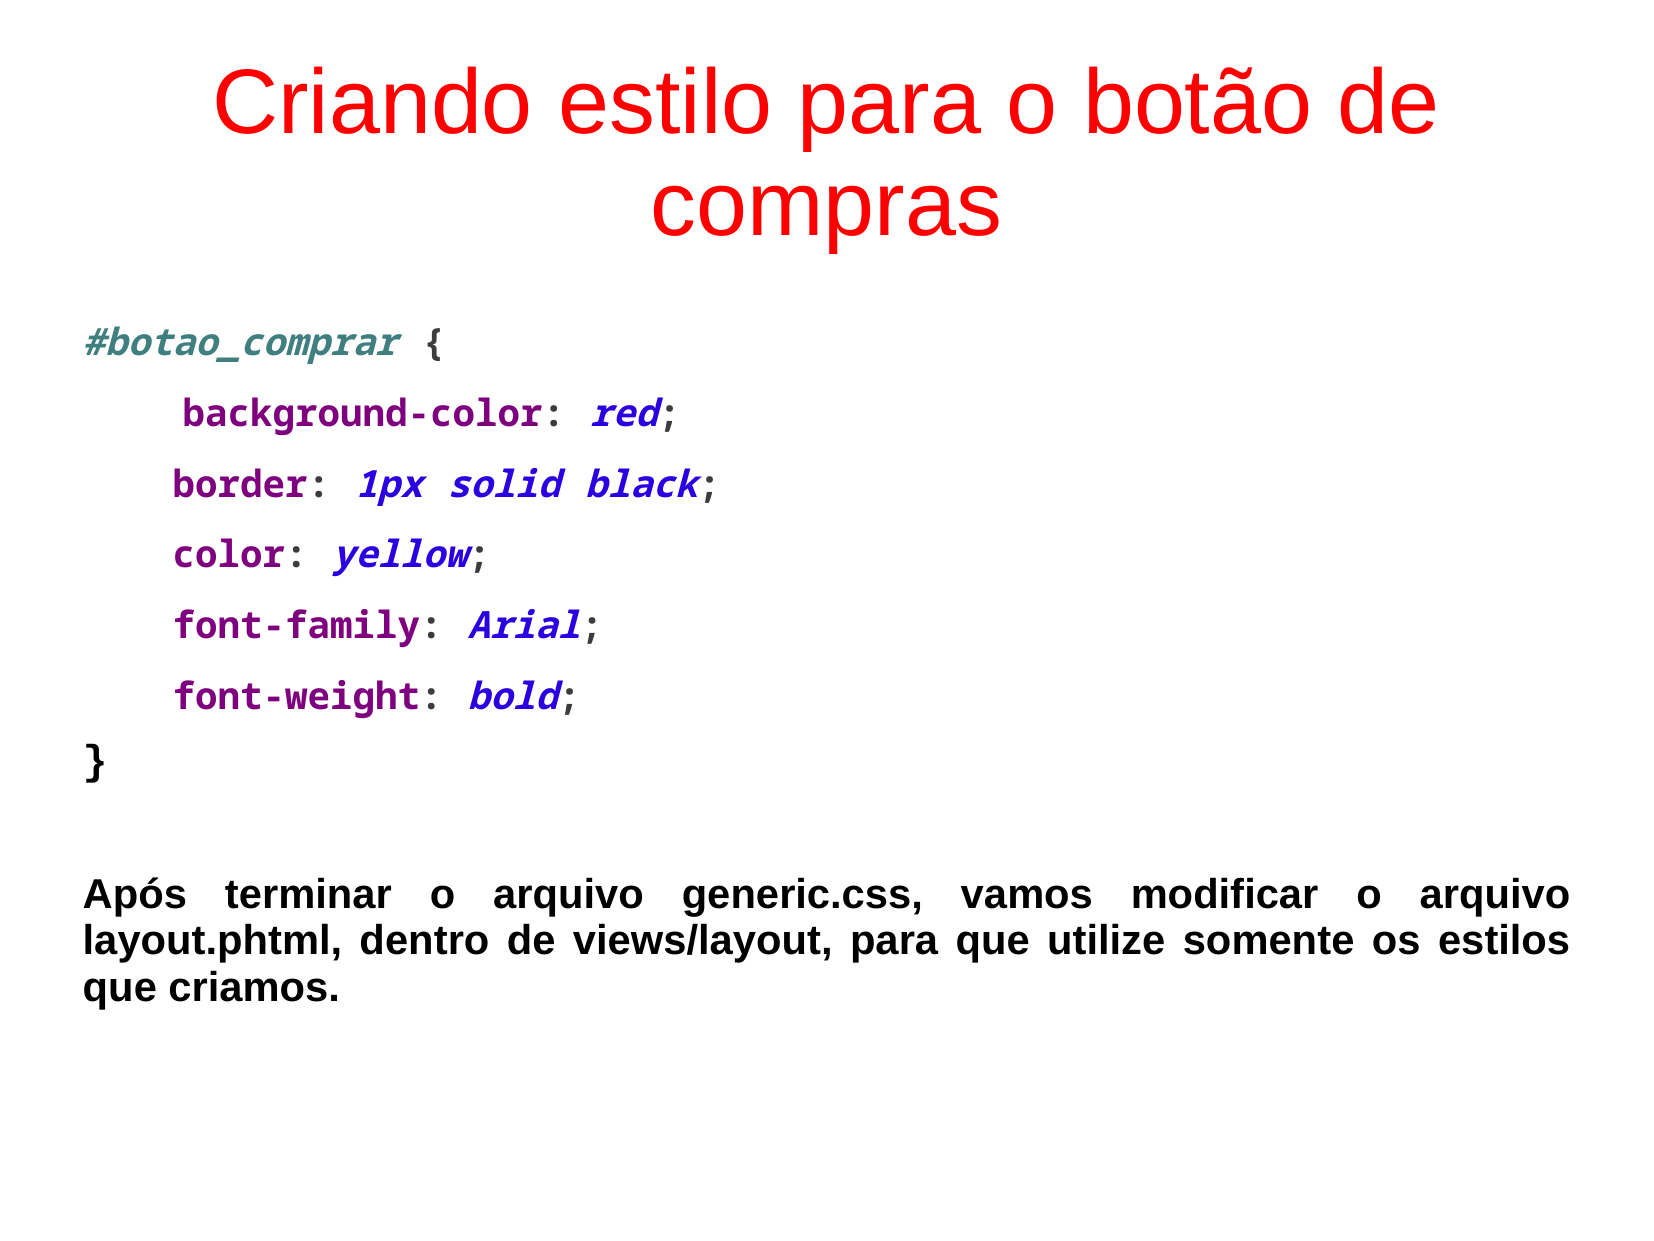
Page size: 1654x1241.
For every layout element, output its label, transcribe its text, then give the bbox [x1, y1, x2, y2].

title Criando estilo para o botão de compras [82, 49, 1571, 257]
list #botao_comprar { background-color: red; border: 1px solid black; color: yellow; font-family: Arial; font-weight: bold; } Após terminar o arquivo generic.css, vamos modificar o arquivo layout.phtml, dentro de views/layout, para que utilize somente os estilos que criamos. [82, 315, 1571, 1087]
